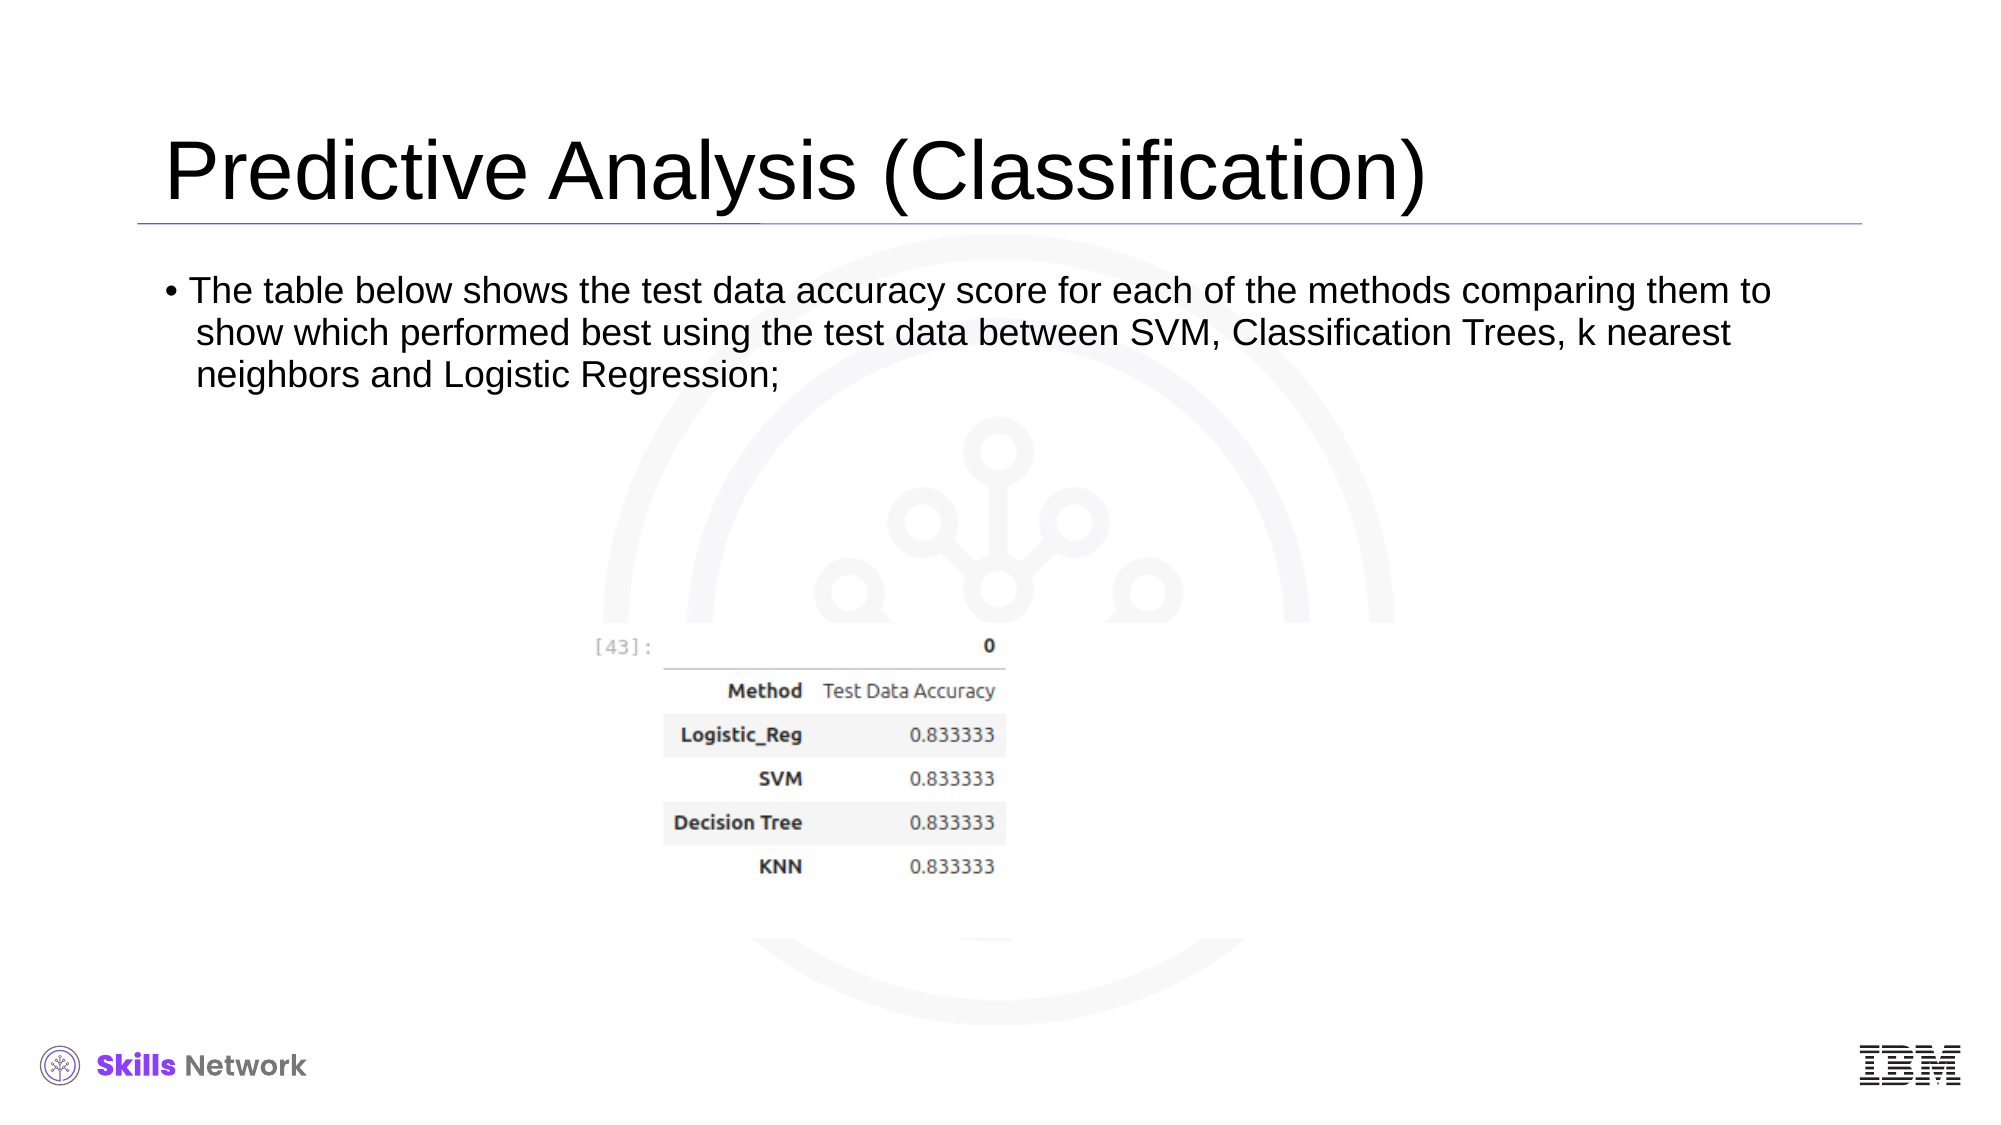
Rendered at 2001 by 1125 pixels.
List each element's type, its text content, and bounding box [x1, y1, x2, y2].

text_box Predictive Analysis (Classification) [150, 117, 1763, 225]
text_box • The table below shows the test data accuracy score for each of the methods comparing them to show which performed best using the test data between SVM, Classification Trees, k nearest neighbors and Logistic Regression; [150, 262, 1838, 601]
picture [562, 623, 1438, 938]
